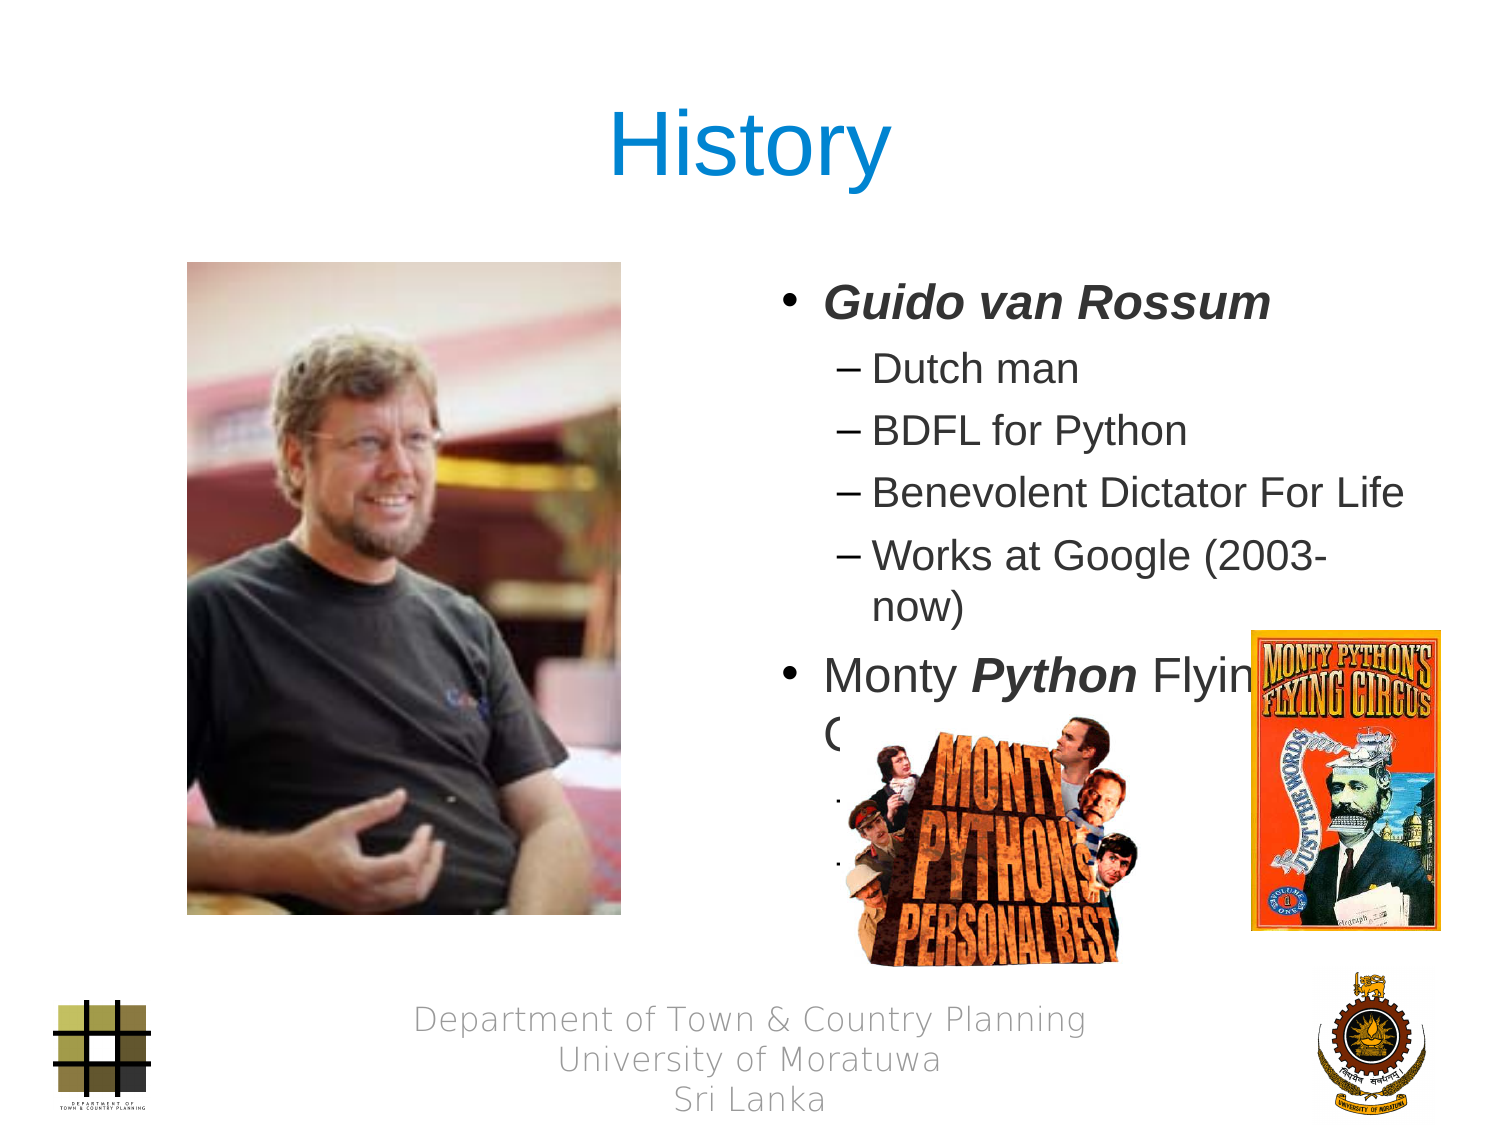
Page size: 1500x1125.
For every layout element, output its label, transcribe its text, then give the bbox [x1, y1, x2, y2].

picture [1251, 630, 1441, 931]
title History [75, 45, 1426, 233]
picture [1312, 966, 1435, 1125]
picture [53, 1000, 151, 1110]
list Guido van Rossum Dutch man BDFL for Python Benevolent Dictator For Life Works at Google (2003-now) Monty Python Flying Circus TV series Movies [766, 262, 1426, 916]
picture [187, 262, 621, 915]
picture [840, 714, 1141, 967]
